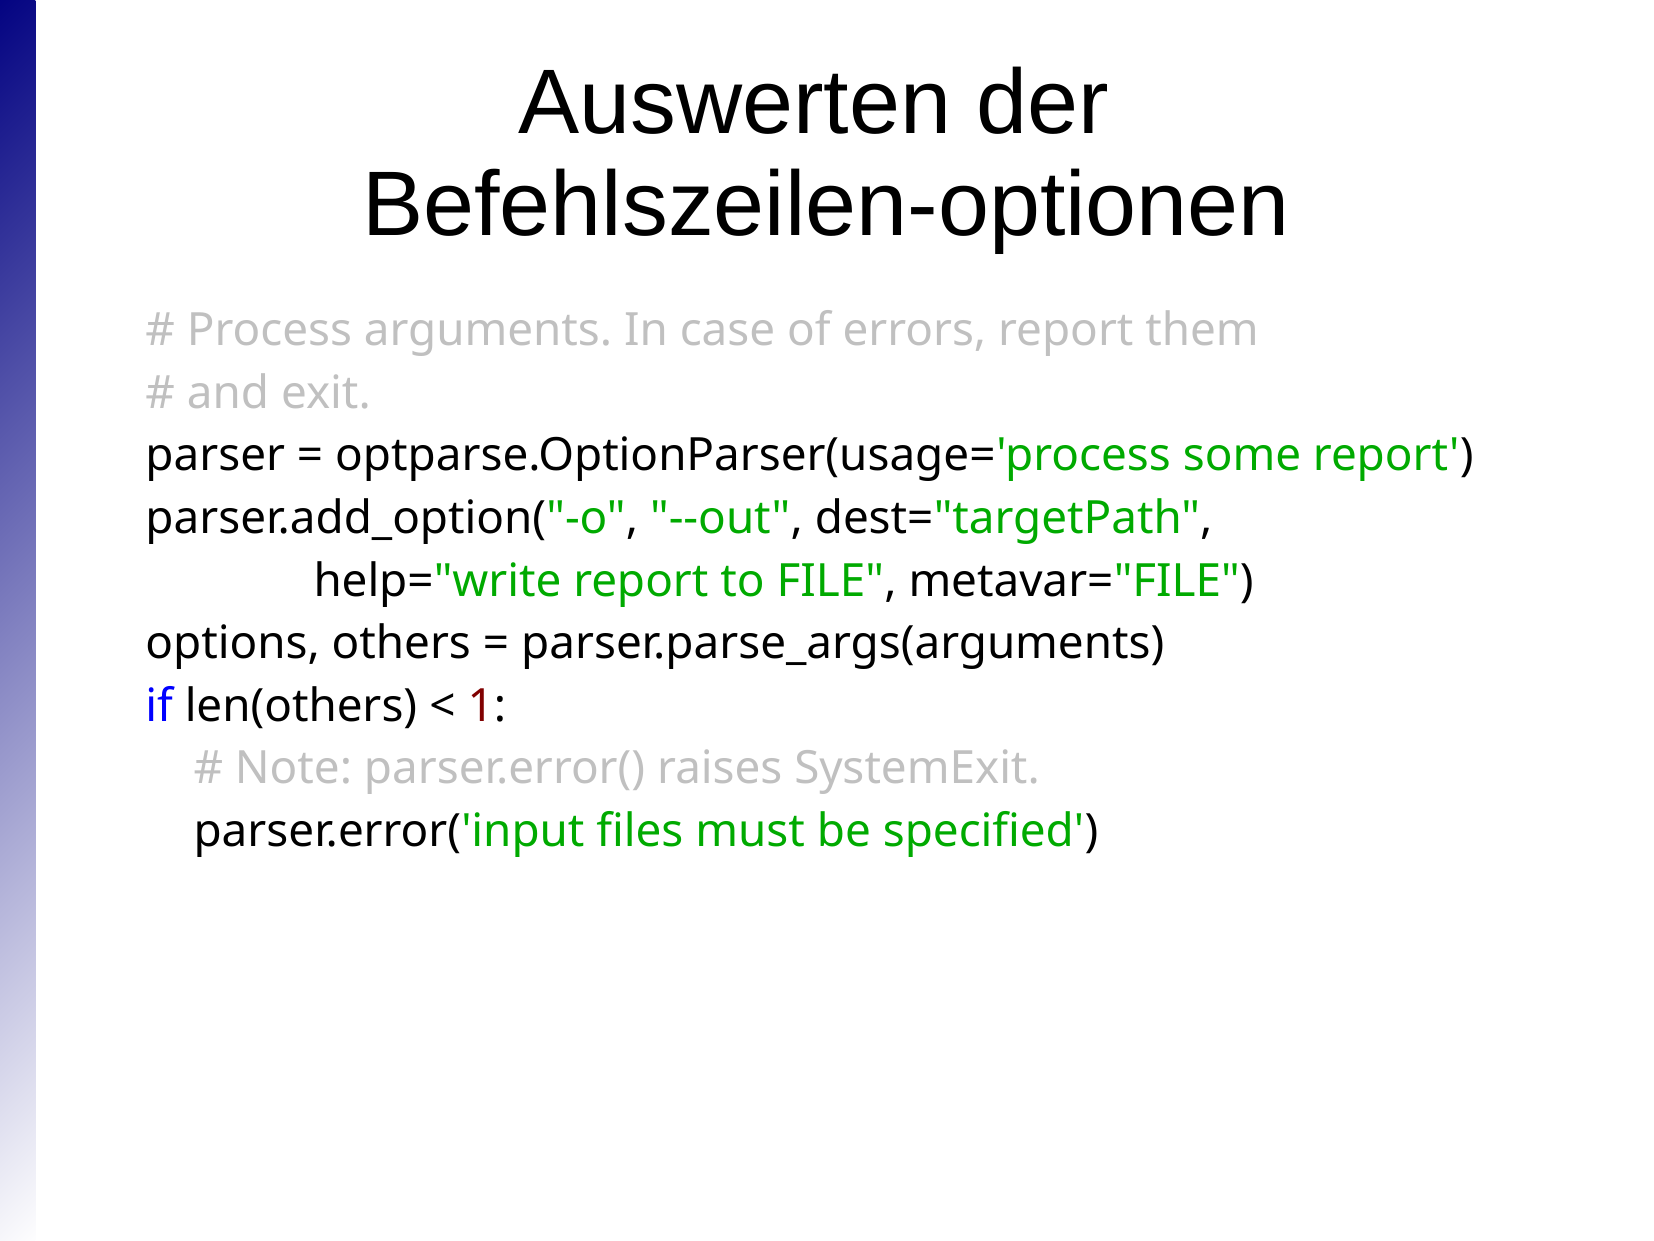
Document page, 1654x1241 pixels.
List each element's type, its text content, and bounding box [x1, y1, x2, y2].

title Auswerten der Befehlszeilen-optionen [82, 49, 1571, 257]
text_box # Process arguments. In case of errors, report them # and exit. parser = optparse.OptionParser(usage='process some report') parser.add_option("-o", "--out", dest="targetPath", help="write report to FILE", metavar="FILE") options, others = parser.parse_args(arguments) if len(others) < 1: # Note: parser.error() raises SystemExit. parser.error('input files must be specified') [82, 289, 1595, 845]
